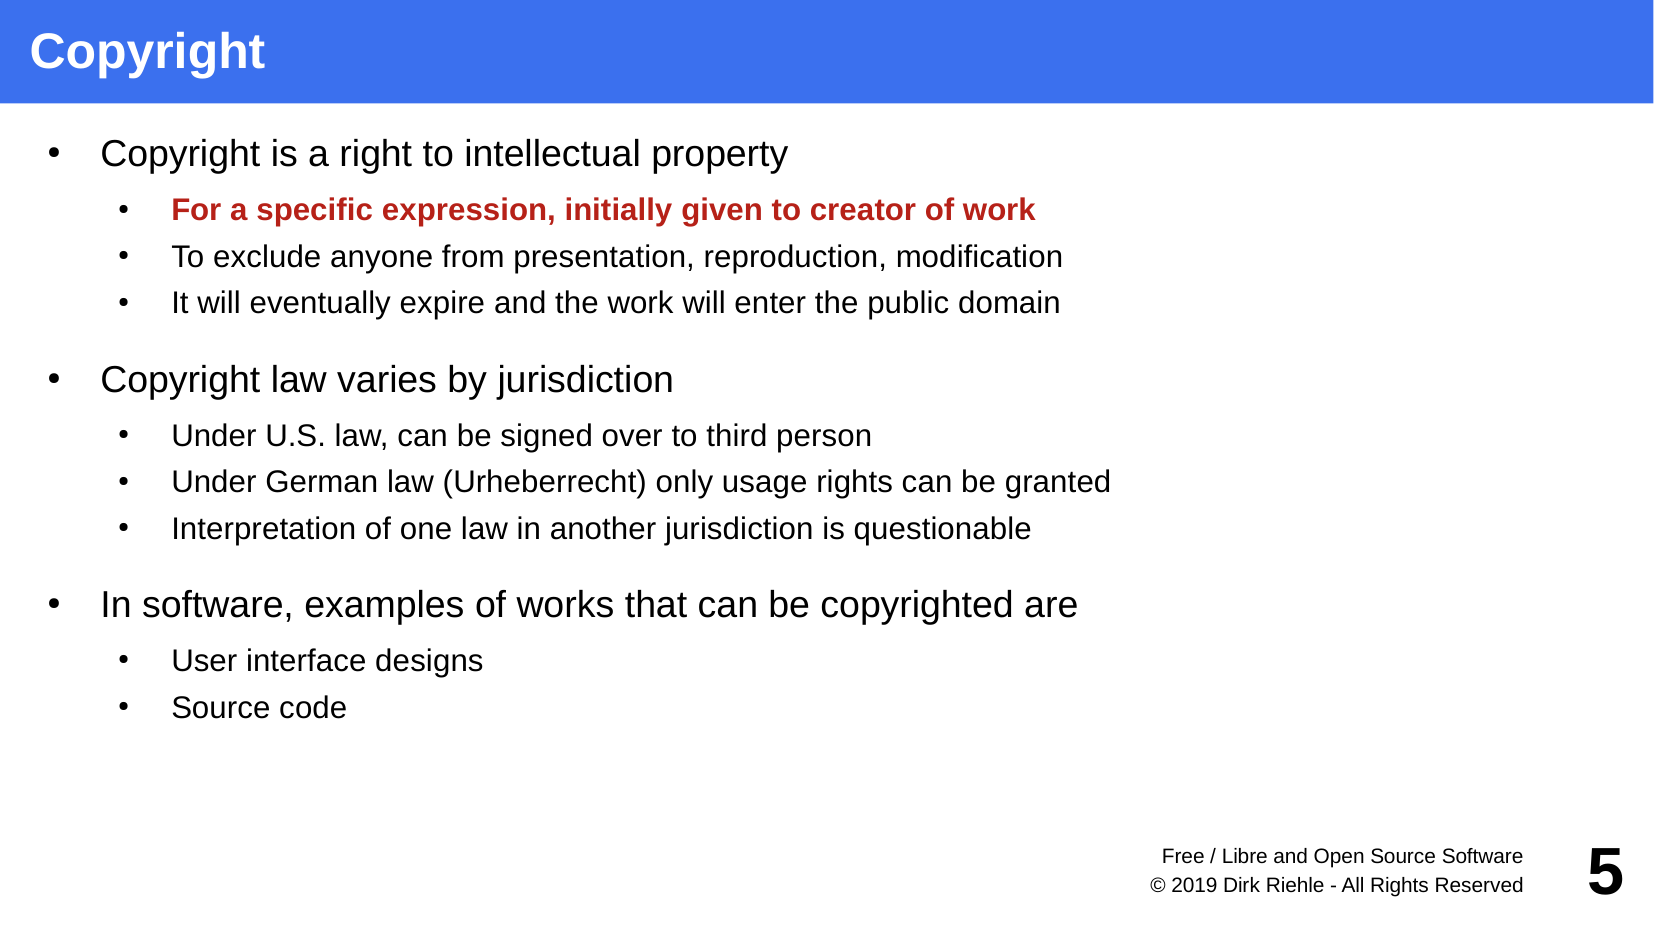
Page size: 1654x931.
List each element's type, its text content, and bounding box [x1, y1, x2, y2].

title Copyright [0, 0, 1654, 104]
list Copyright is a right to intellectual property For a specific expression, initially given to creator of work To exclude anyone from presentation, reproduction, modification It will eventually expire and the work will enter the public domain Copyright law varies by jurisdiction Under U.S. law, can be signed over to third person Under German law (Urheberrecht) only usage rights can be granted Interpretation of one law in another jurisdiction is questionable In software, examples of works that can be copyrighted are User interface designs Source code [29, 132, 1625, 813]
